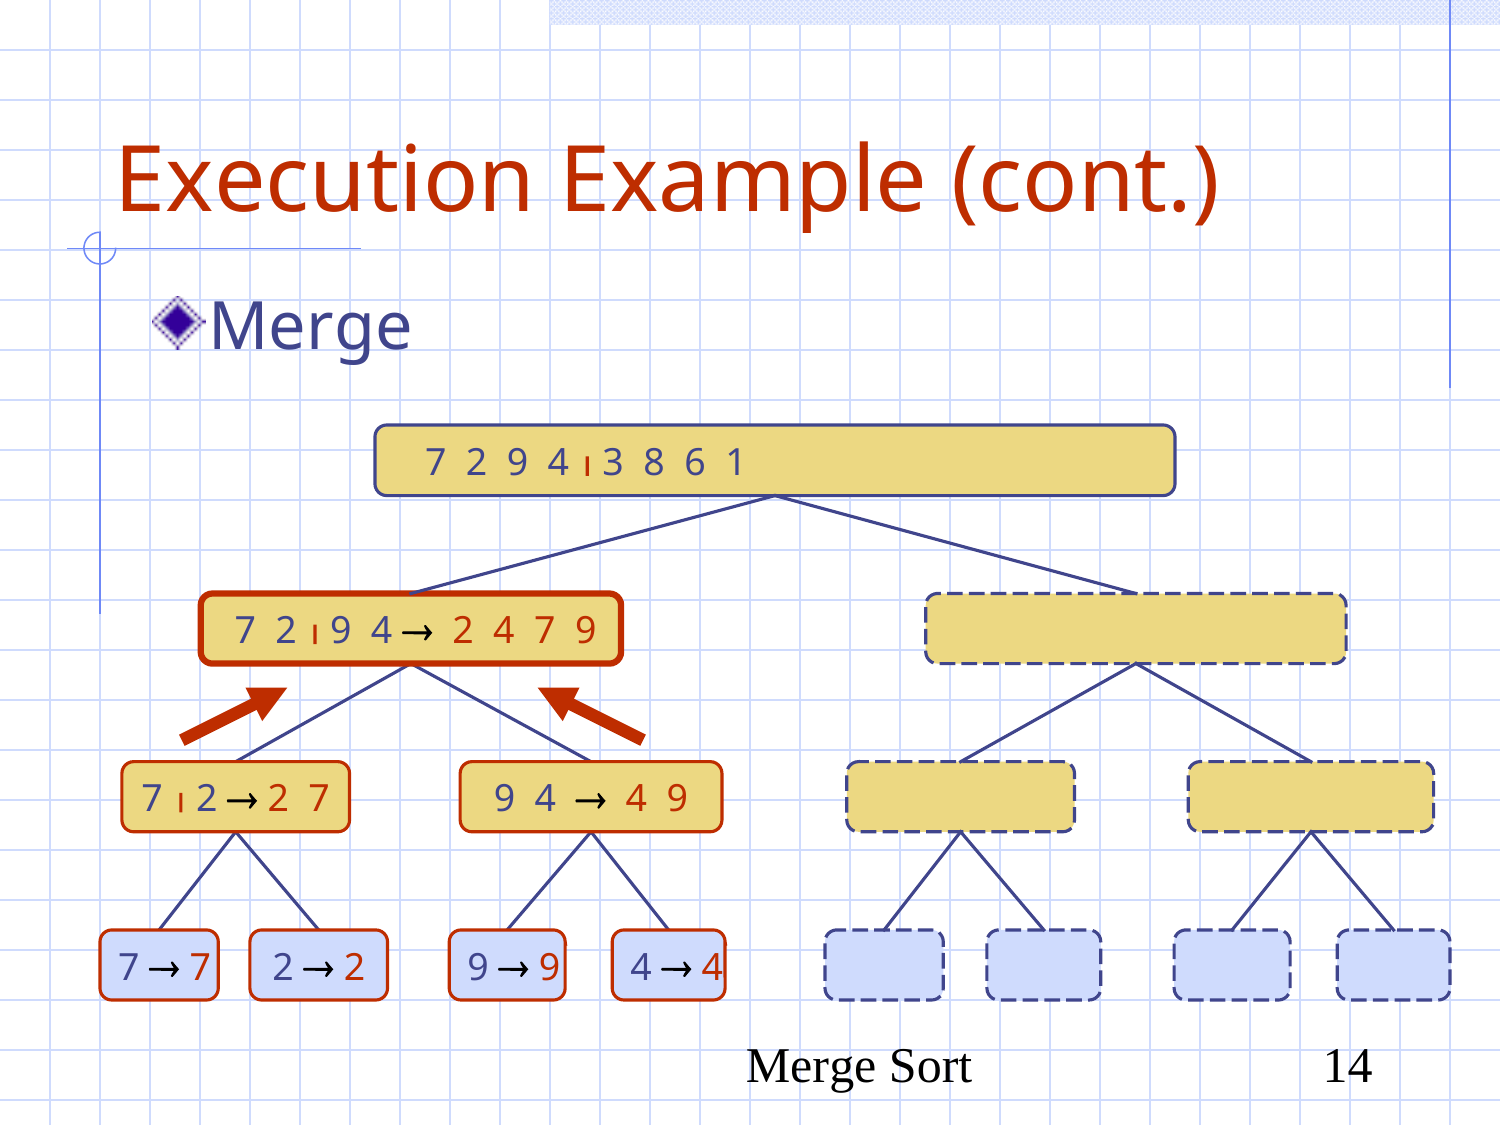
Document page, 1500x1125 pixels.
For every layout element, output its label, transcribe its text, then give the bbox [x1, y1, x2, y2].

text_box 4  4 [612, 929, 726, 1001]
title Execution Example (cont.) [99, 49, 1375, 238]
text_box 6  6 [1174, 929, 1291, 1001]
text_box 1  1 [1337, 929, 1450, 1001]
text_box 2  2 [249, 929, 388, 1001]
text_box 7 2 9 4  3 8 6 1  1 2 3 4 6 7 8 9 [374, 424, 1176, 496]
text_box 7 2  9 4  2 4 7 9 [200, 593, 622, 664]
picture [1451, 0, 1500, 25]
text_box 3 8  3 8 [846, 761, 1075, 832]
text_box 9 4  4 9 [460, 761, 722, 832]
list Merge [137, 274, 1413, 388]
text_box 3  3 [825, 929, 944, 1001]
text_box 3 8 6 1  1 3 8 6 [925, 593, 1347, 664]
text_box 9  9 [449, 929, 566, 1001]
text_box 7  7 [99, 929, 219, 1001]
text_box 7  2  2 7 [121, 761, 350, 832]
picture [549, 0, 1449, 25]
text_box 8  8 [986, 929, 1101, 1001]
text_box 6 1  1 6 [1188, 761, 1434, 832]
